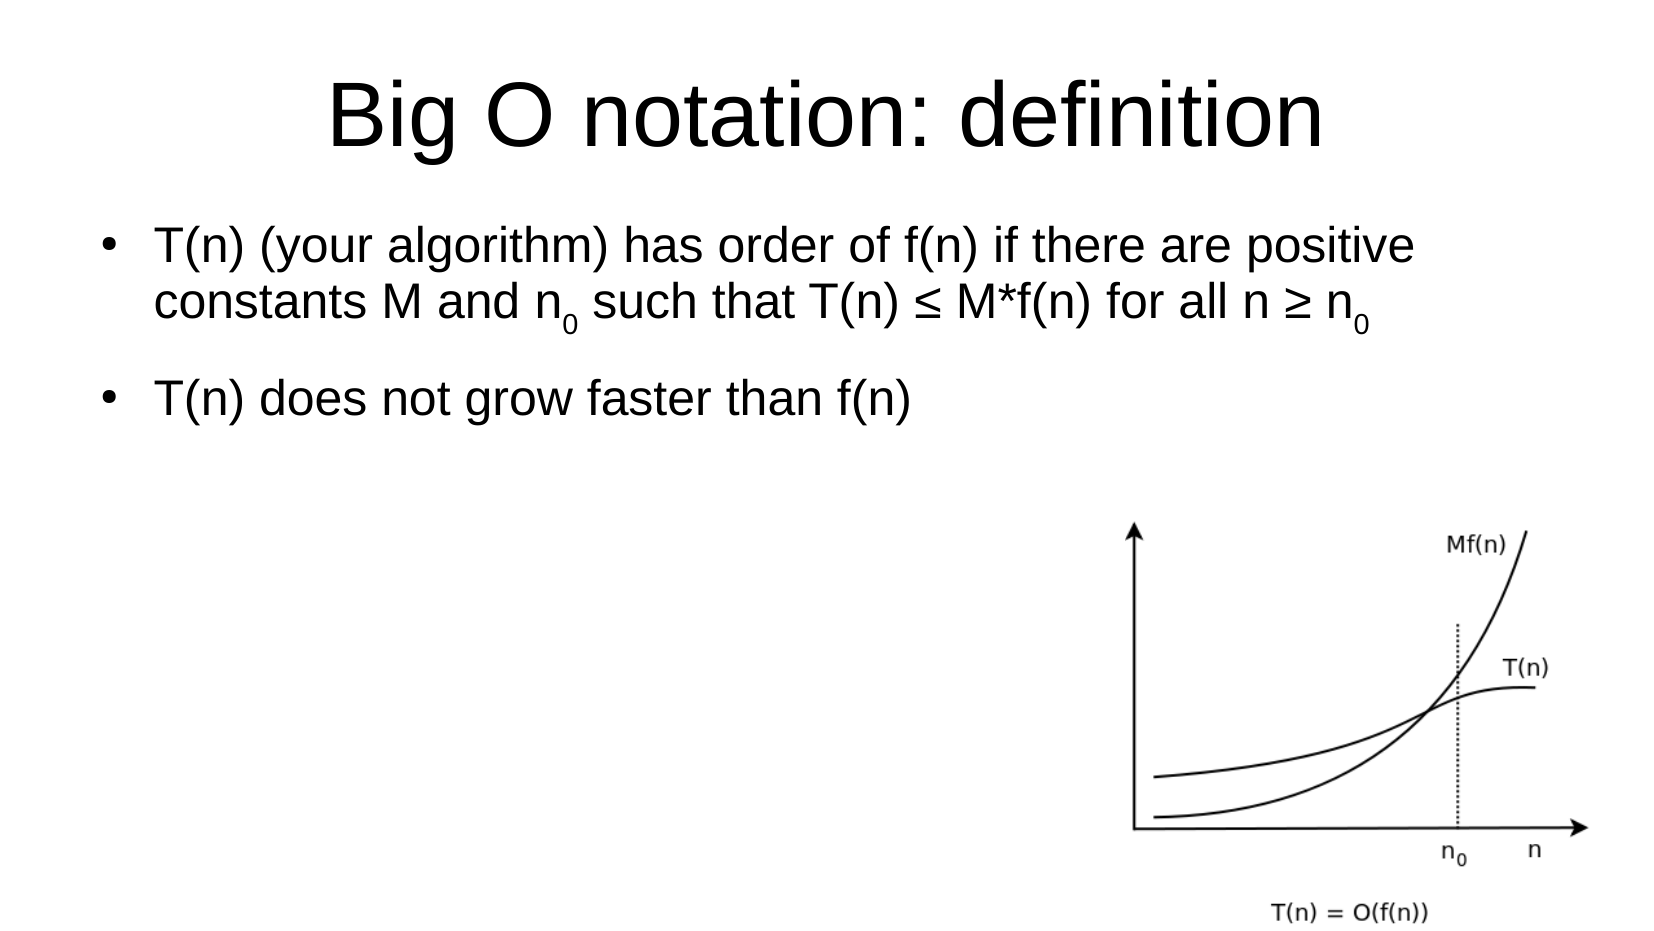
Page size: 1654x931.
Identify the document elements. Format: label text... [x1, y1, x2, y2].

list T(n) (your algorithm) has order of f(n) if there are positive constants M and n0 such that T(n) ≤ M*f(n) for all n ≥ n0 T(n) does not grow faster than f(n) [82, 217, 1571, 758]
title Big O notation: definition [82, 37, 1571, 193]
picture [1125, 519, 1591, 926]
